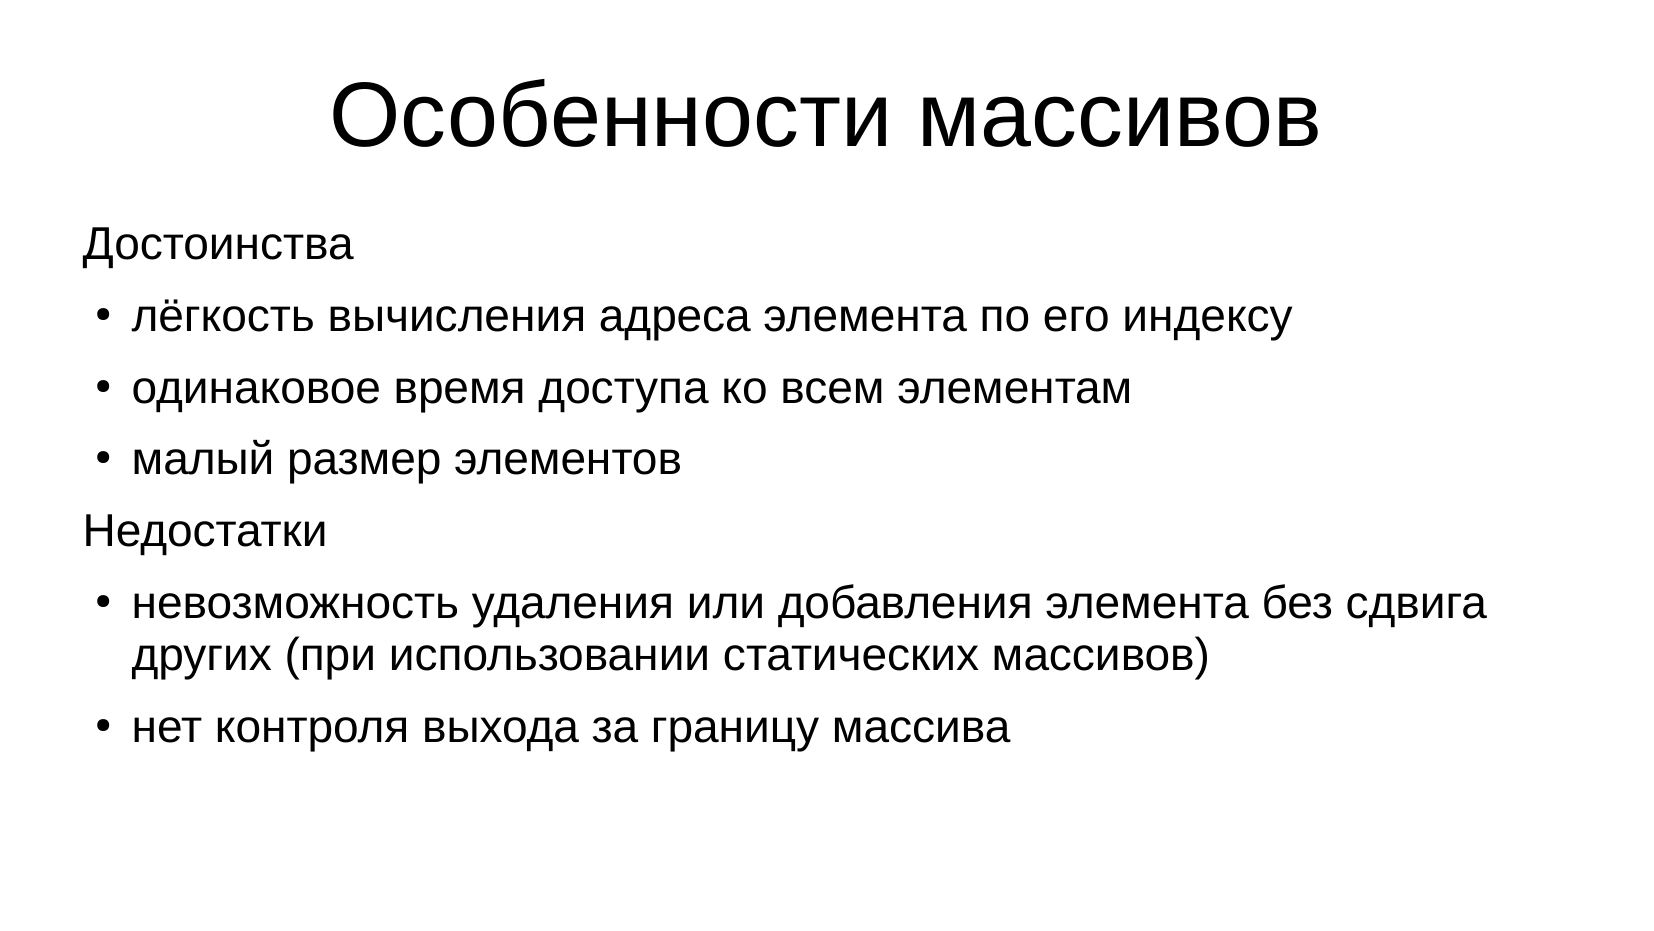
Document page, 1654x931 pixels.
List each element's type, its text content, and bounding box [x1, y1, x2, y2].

list Достоинства лёгкость вычисления адреса элемента по его индексу одинаковое время доступа ко всем элементам малый размер элементов Недостатки невозможность удаления или добавления элемента без сдвига других (при использовании статических массивов) нет контроля выхода за границу массива [82, 217, 1571, 758]
title Особенности массивов [82, 37, 1571, 193]
